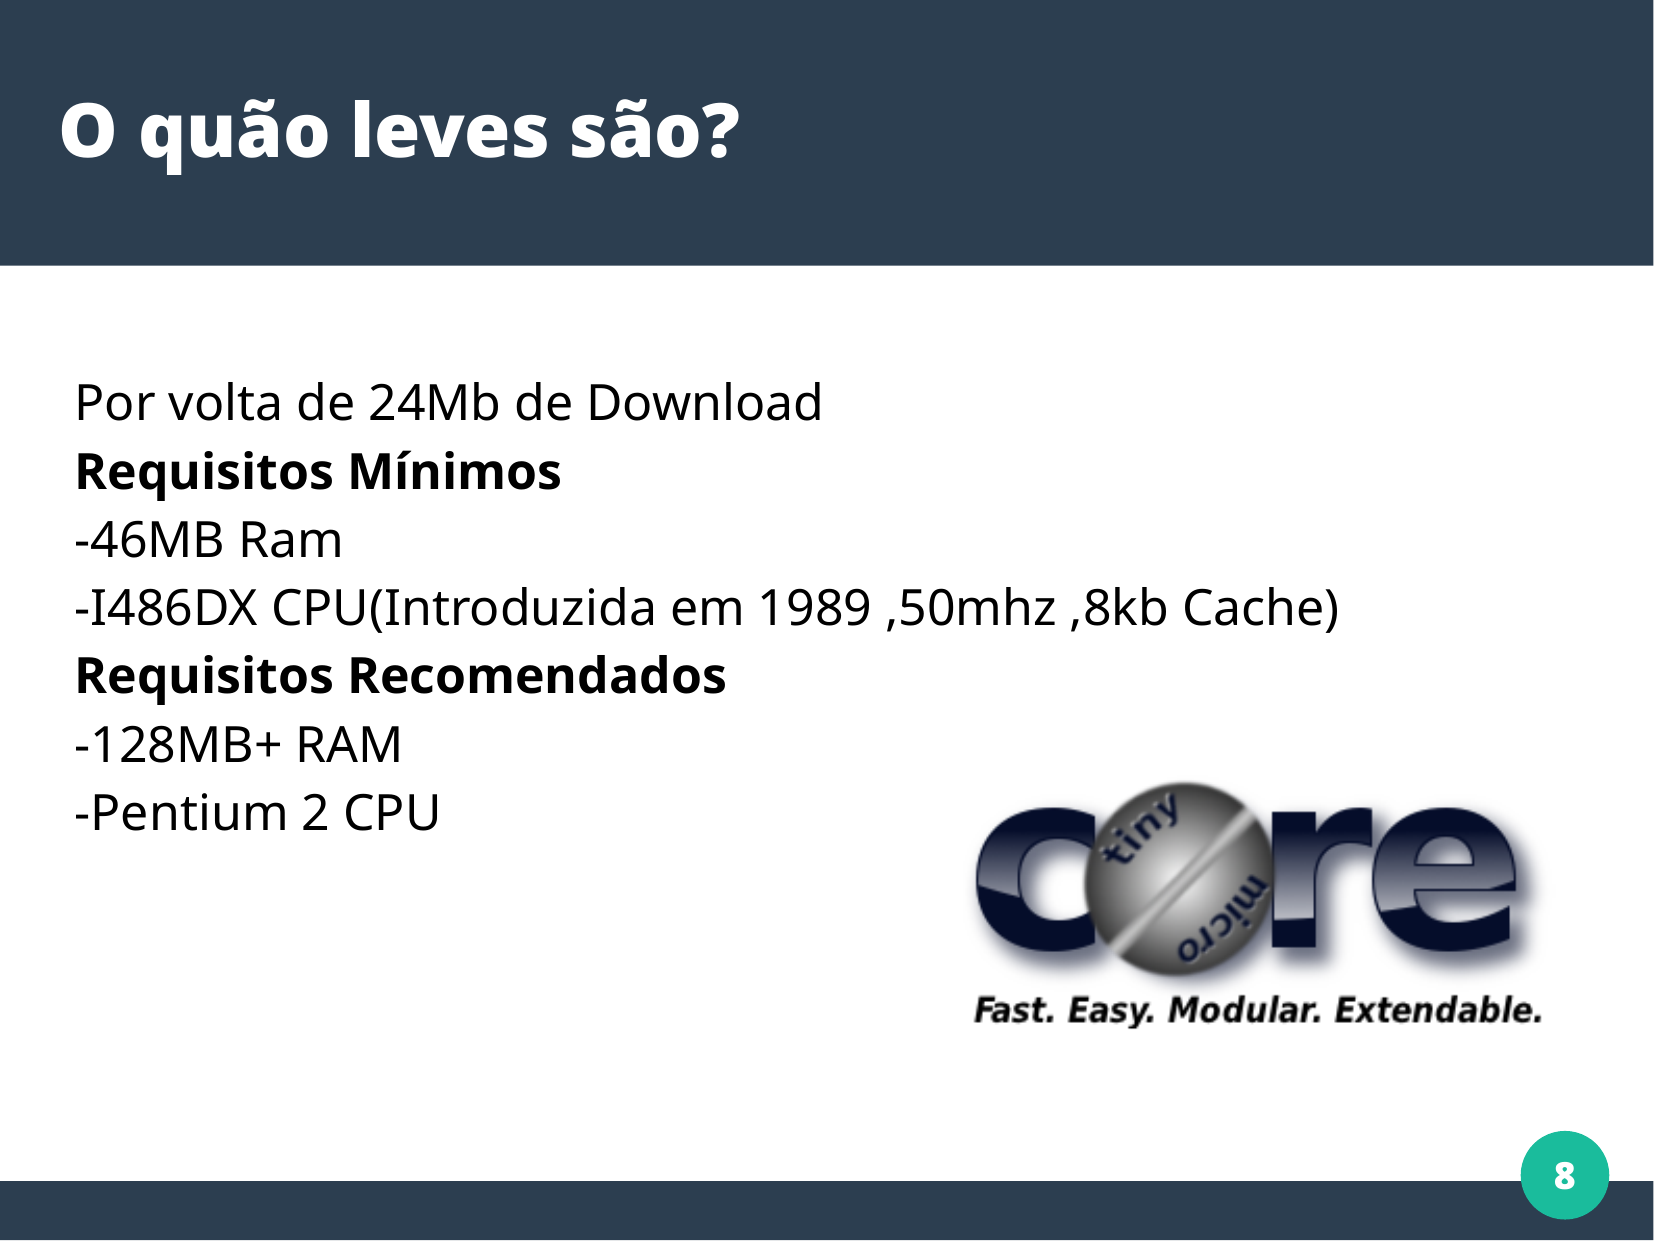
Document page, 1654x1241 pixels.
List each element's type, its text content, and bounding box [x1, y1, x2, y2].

title O quão leves são? [59, 49, 1595, 207]
text_box Por volta de 24Mb de Download Requisitos Mínimos -46MB Ram -I486DX CPU(Introduzida em 1989 ,50mhz ,8kb Cache) Requisitos Recomendados -128MB+ RAM -Pentium 2 CPU [60, 360, 1531, 864]
picture [960, 604, 1556, 1201]
